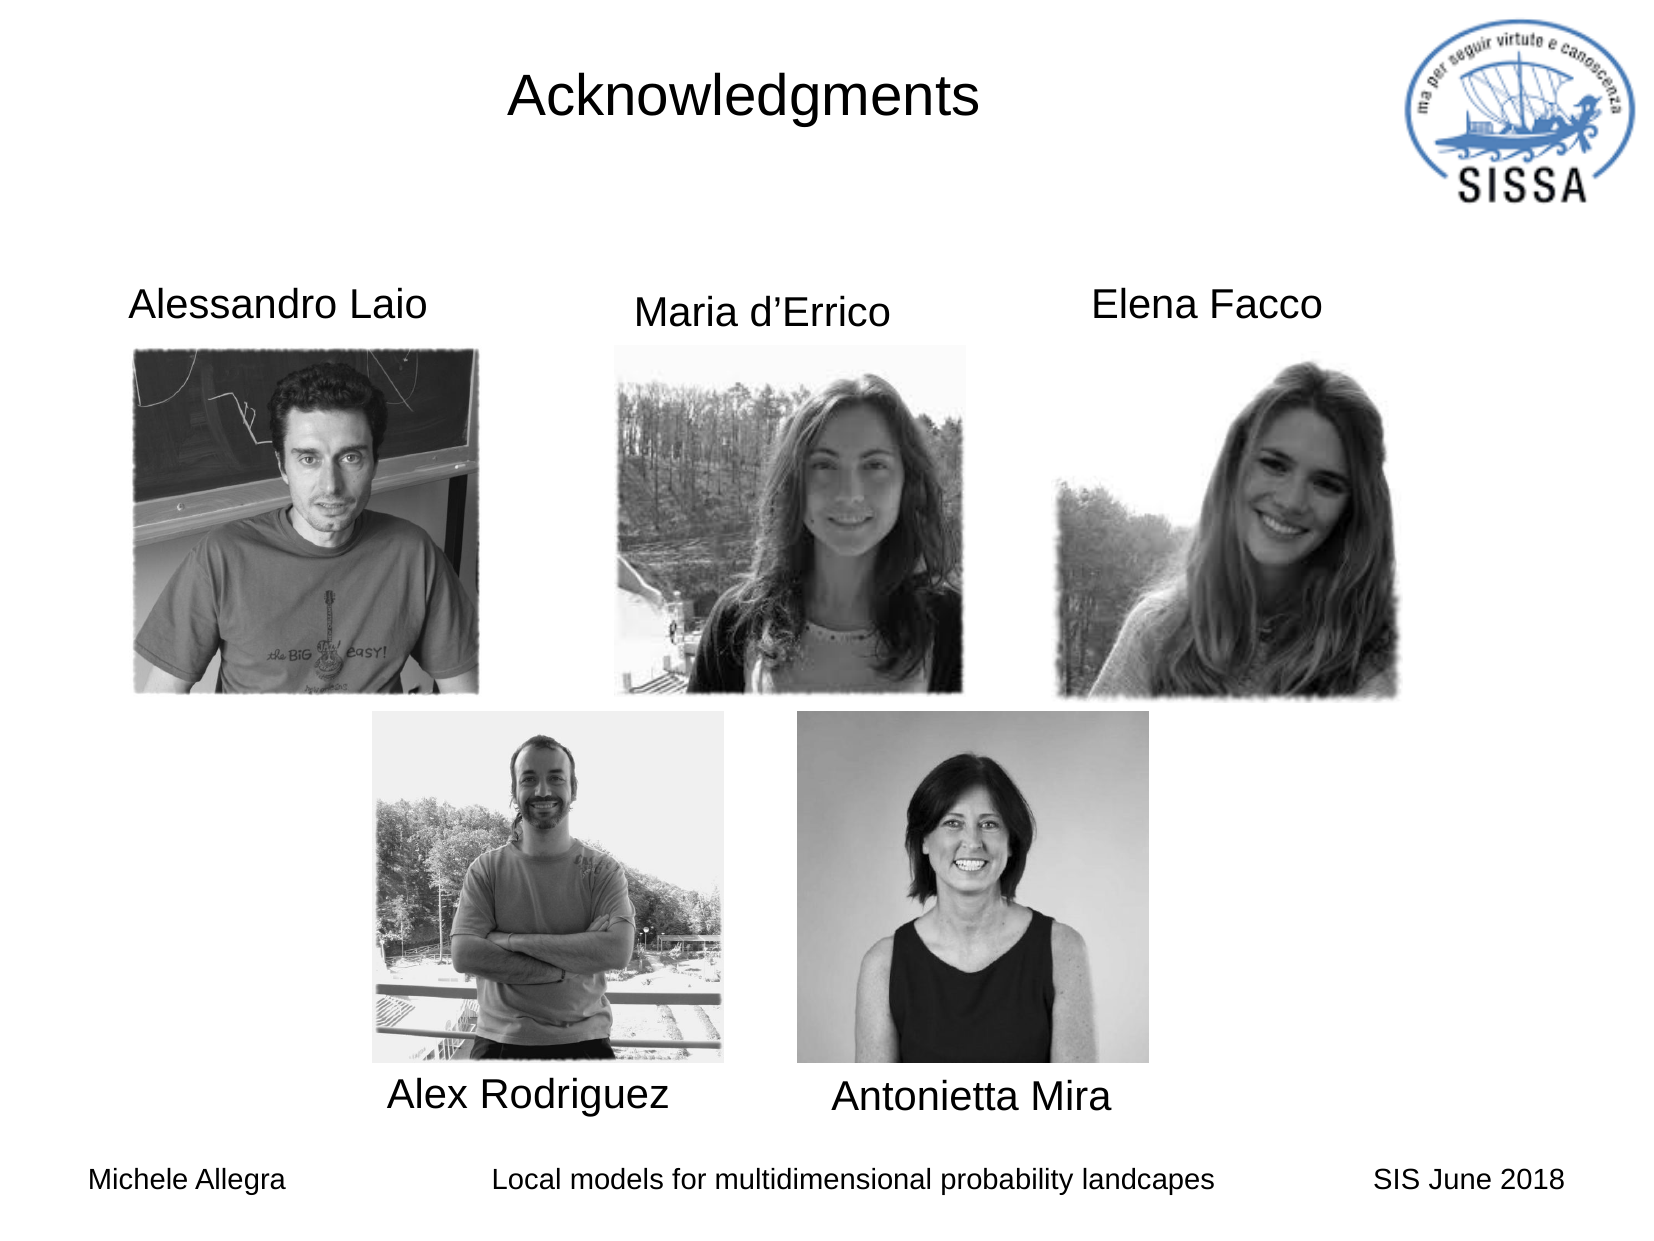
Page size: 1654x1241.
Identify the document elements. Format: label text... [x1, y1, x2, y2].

picture [797, 711, 1149, 1063]
title Acknowledgments [118, 44, 1371, 147]
text_box Maria d’Errico [618, 281, 957, 343]
picture [129, 345, 482, 697]
text_box Elena Facco [1076, 273, 1414, 336]
picture [614, 345, 966, 697]
text_box Alessandro Laio [113, 273, 452, 336]
picture [372, 711, 724, 1063]
title Michele Allegra Local models for multidimensional probability landcapes SIS June 2018 [82, 1141, 1571, 1217]
picture [1051, 351, 1403, 703]
picture [1391, 16, 1652, 207]
subtitle [82, 198, 1571, 1111]
text_box Alex Rodriguez [372, 1062, 710, 1125]
text_box Antonietta Mira [816, 1065, 1155, 1127]
